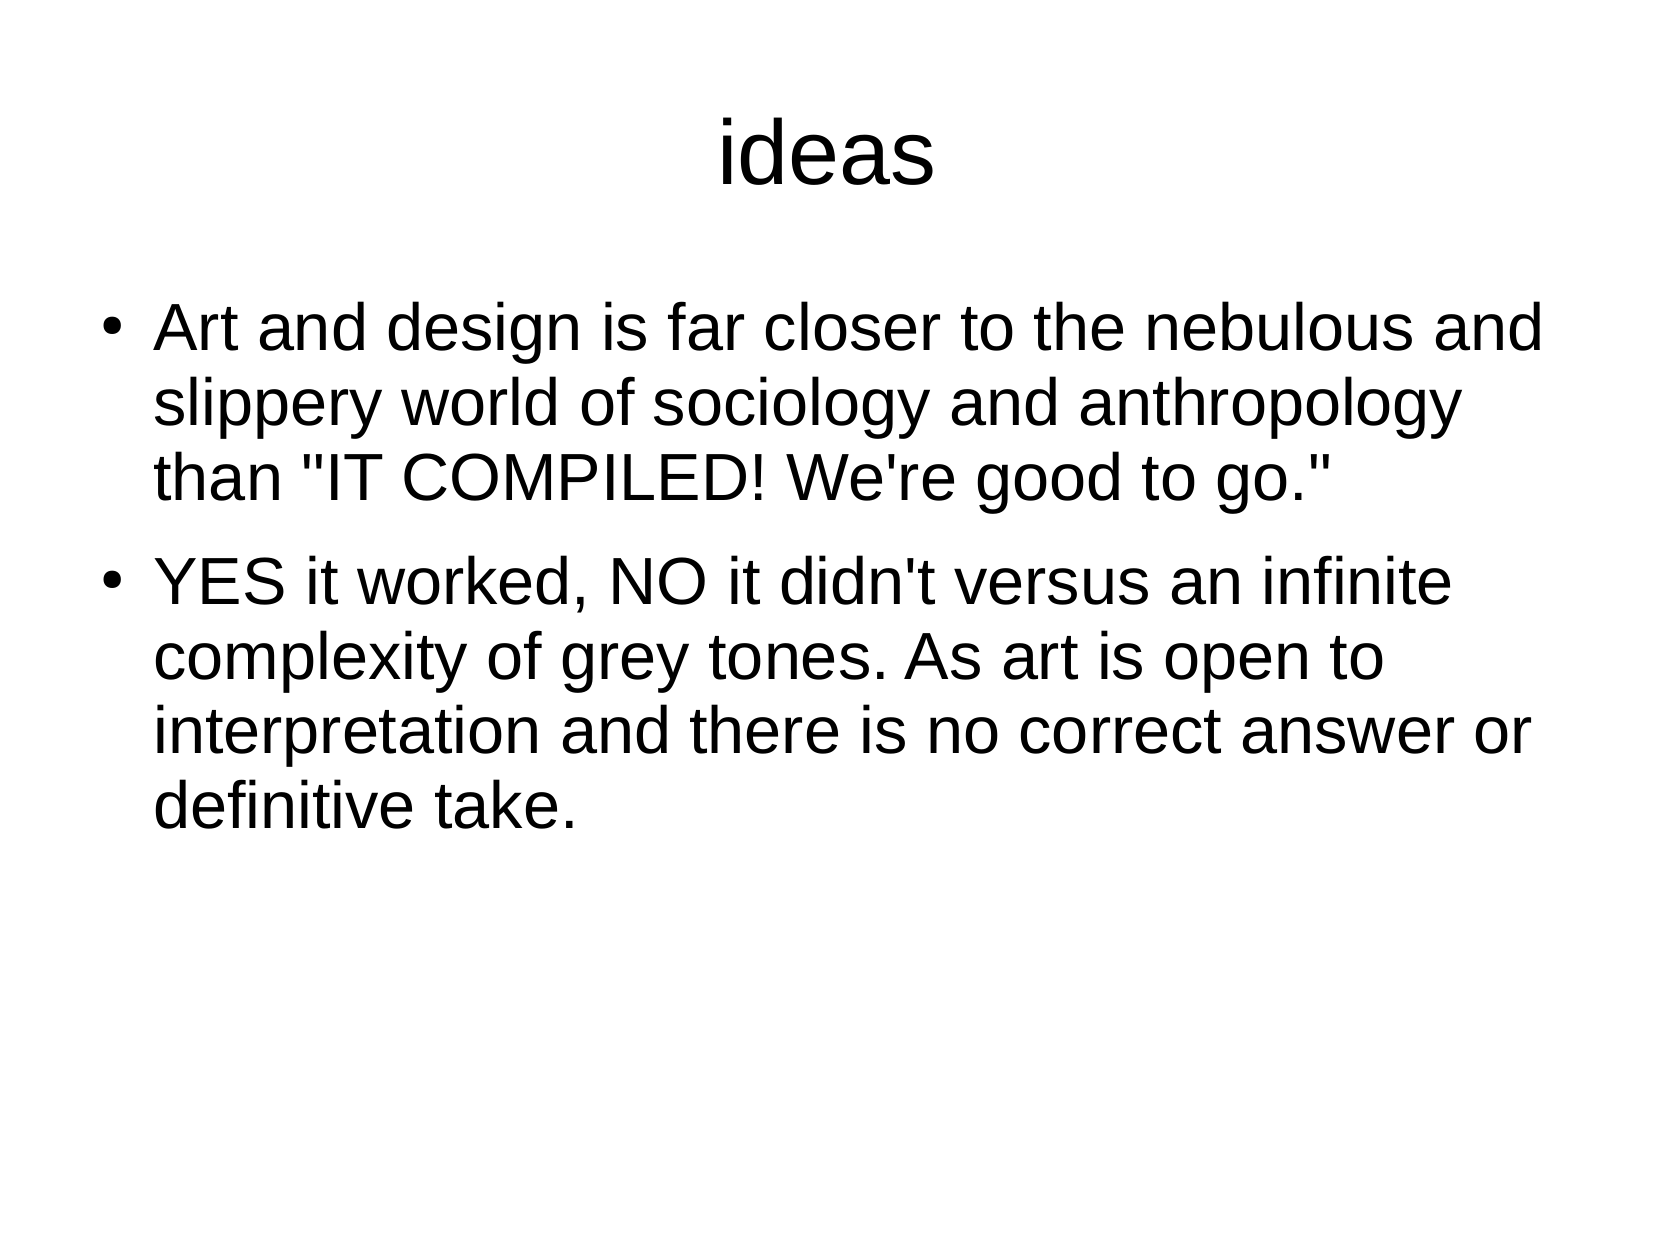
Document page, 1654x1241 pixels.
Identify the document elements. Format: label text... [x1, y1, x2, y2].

list Art and design is far closer to the nebulous and slippery world of sociology and anthropology than "IT COMPILED! We're good to go." YES it worked, NO it didn't versus an infinite complexity of grey tones. As art is open to interpretation and there is no correct answer or definitive take. [82, 290, 1571, 1109]
title ideas [82, 49, 1571, 257]
